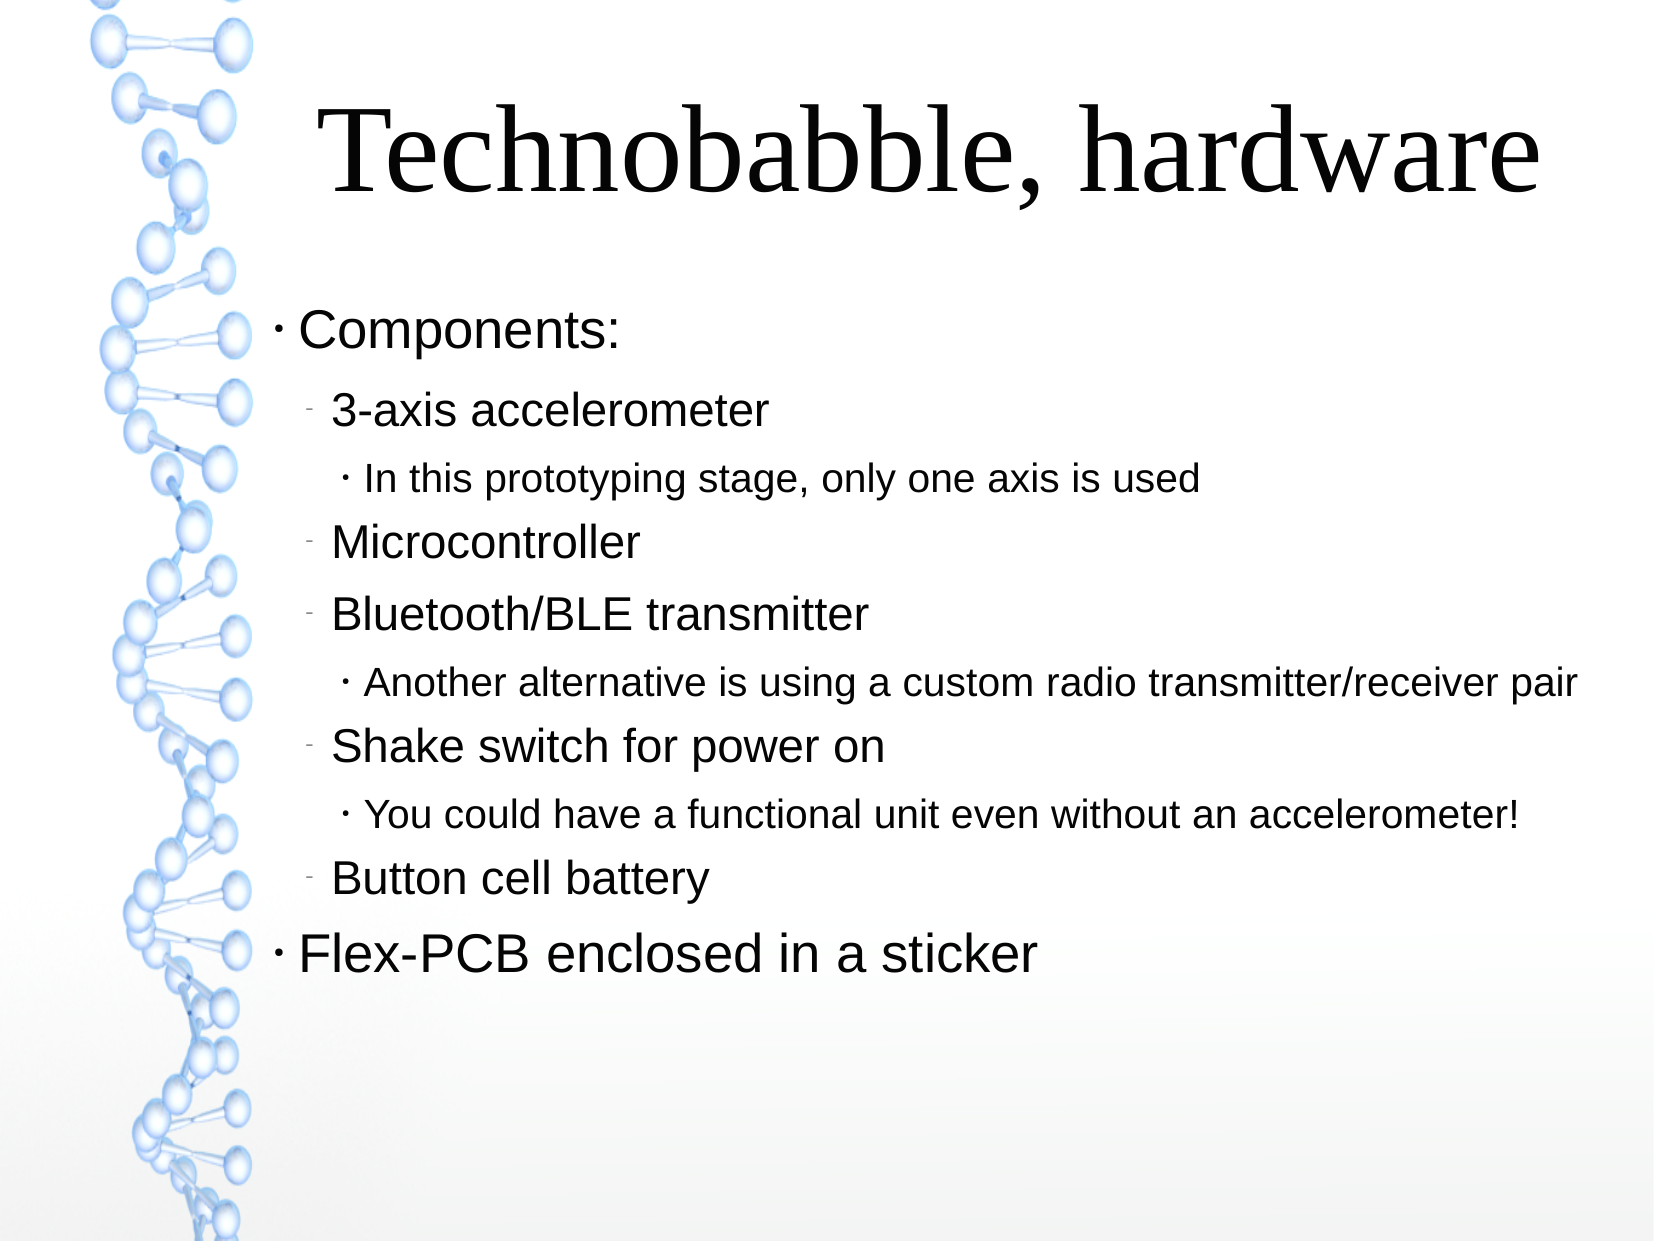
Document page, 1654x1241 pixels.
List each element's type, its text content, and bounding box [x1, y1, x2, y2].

picture [0, 0, 1654, 1241]
title Technobabble, hardware [265, 47, 1595, 252]
list Components: 3-axis accelerometer In this prototyping stage, only one axis is used Microcontroller Bluetooth/BLE transmitter Another alternative is using a custom radio transmitter/receiver pair Shake switch for power on You could have a functional unit even without an accelerometer! Button cell battery Flex-PCB enclosed in a sticker [265, 299, 1595, 1019]
